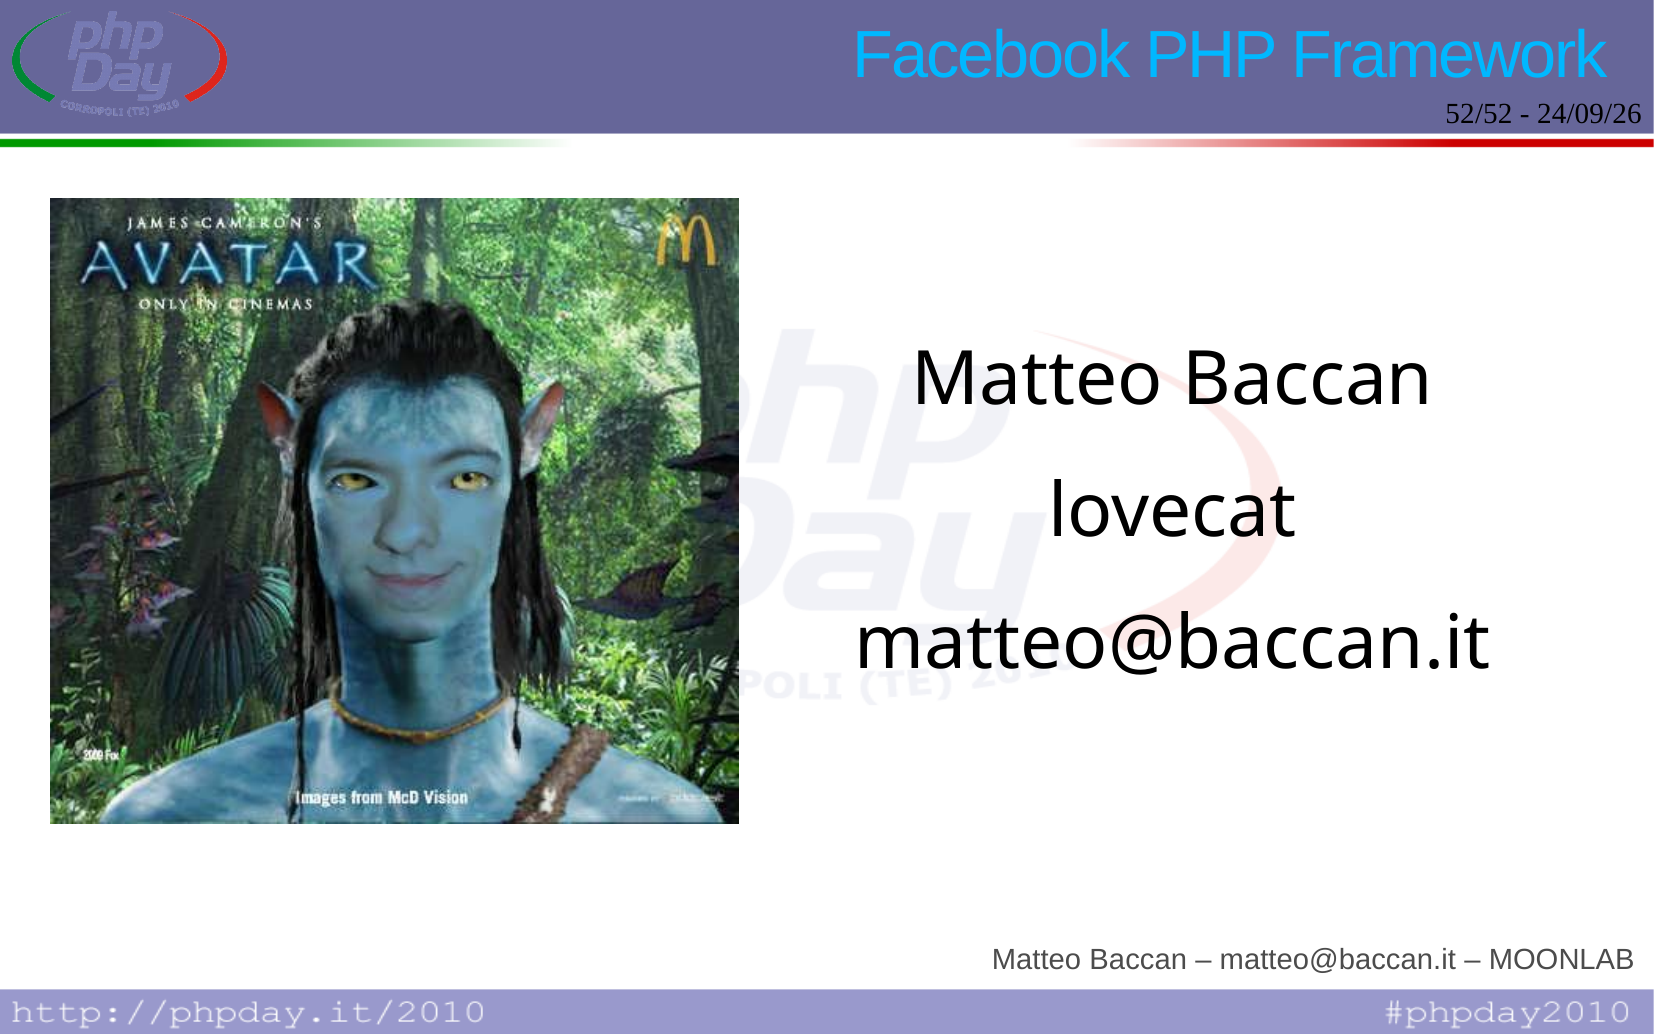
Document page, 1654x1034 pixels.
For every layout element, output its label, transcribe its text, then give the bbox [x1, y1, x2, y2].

picture [0, 0, 1654, 1034]
list Matteo Baccan lovecat matteo@baccan.it [784, 324, 1543, 659]
title Facebook PHP Framework [132, 5, 1609, 103]
